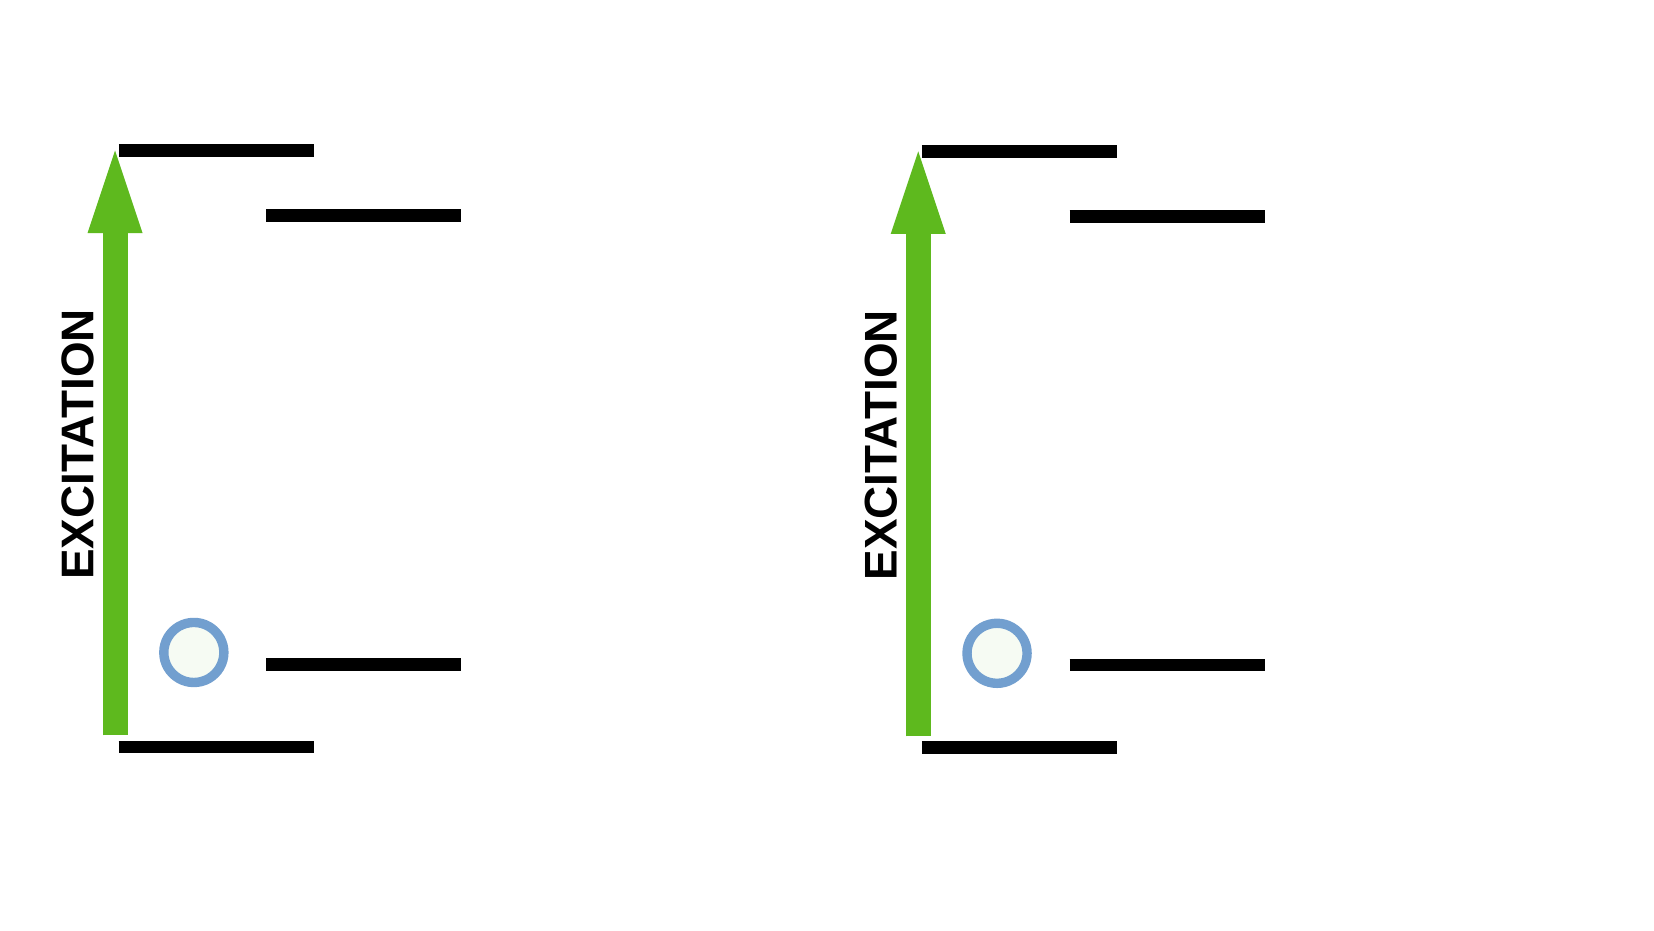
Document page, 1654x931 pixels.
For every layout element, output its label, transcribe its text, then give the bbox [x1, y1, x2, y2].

text_box [163, 622, 224, 683]
text_box EXCITATION [44, 189, 111, 700]
text_box [967, 623, 1028, 684]
text_box EXCITATION [847, 190, 914, 701]
